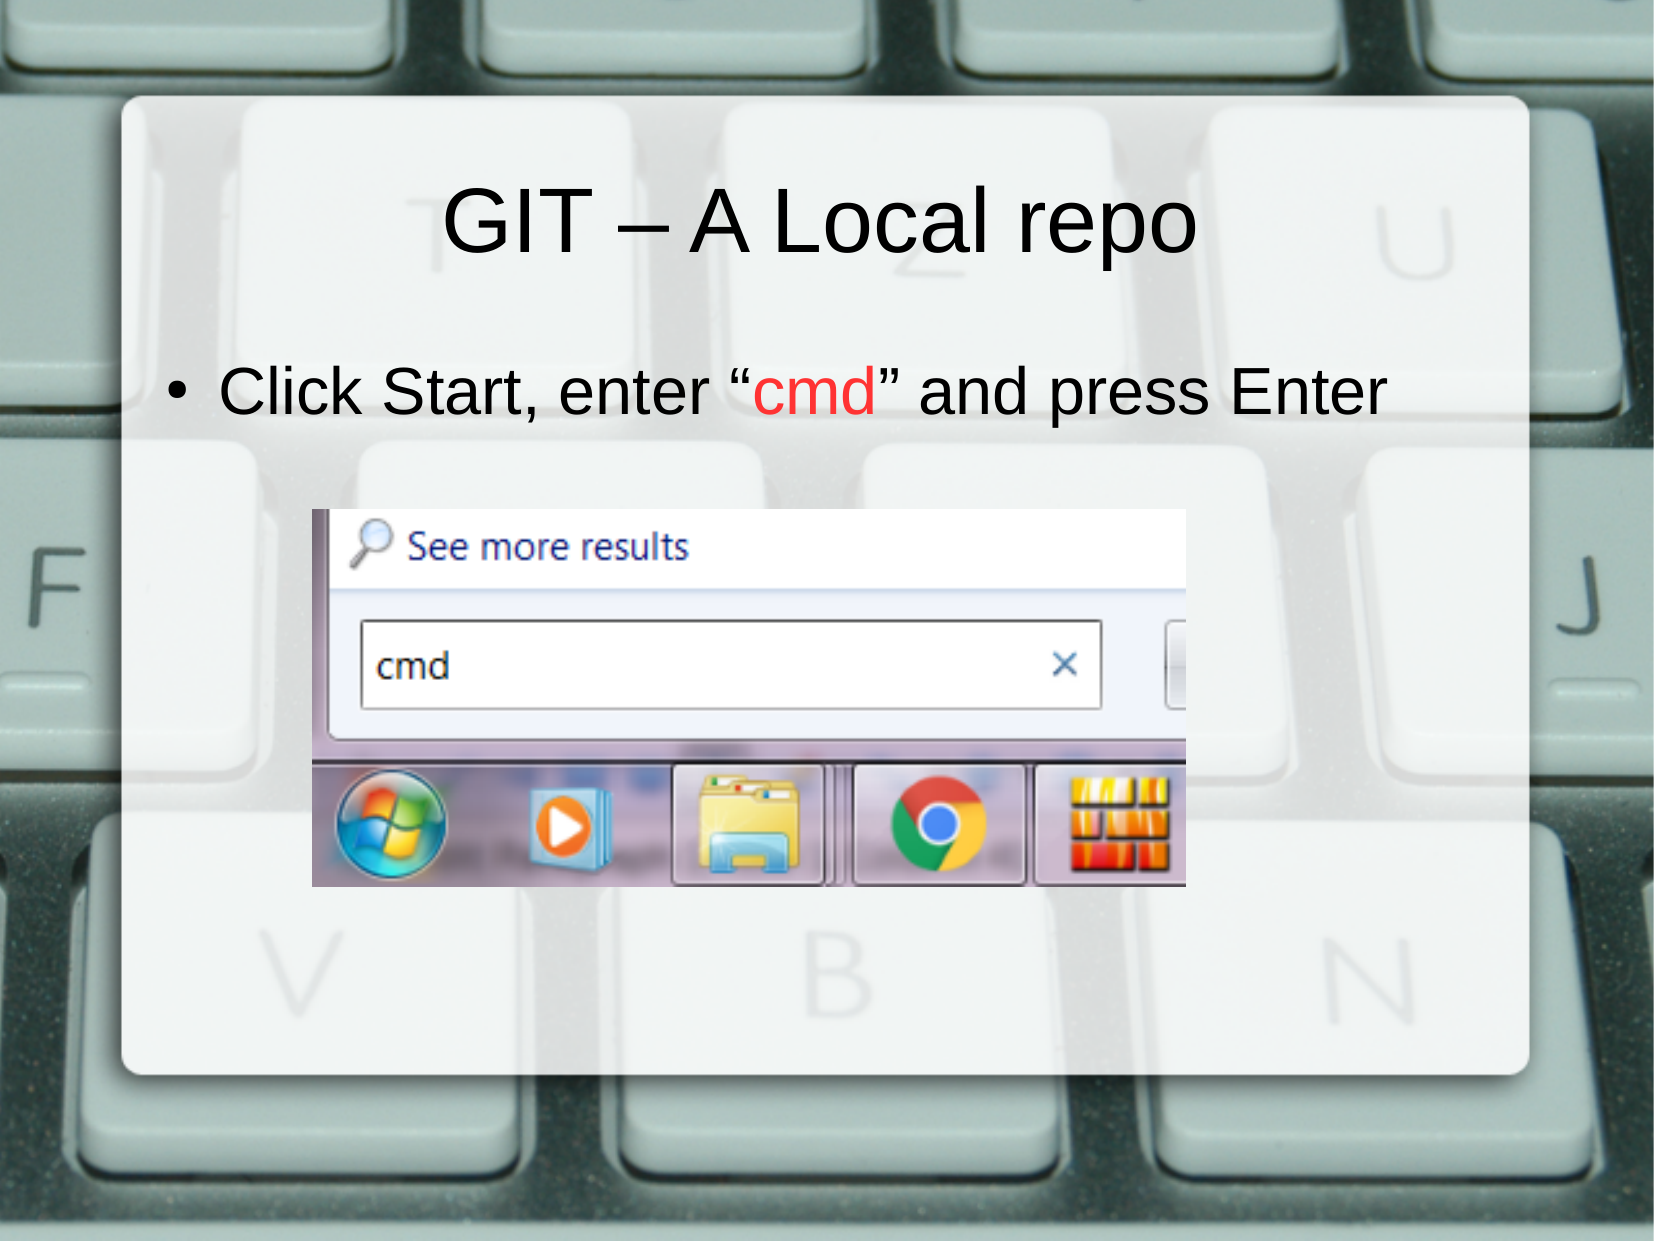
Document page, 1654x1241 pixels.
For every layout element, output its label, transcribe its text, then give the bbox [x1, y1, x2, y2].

list Click Start, enter “cmd” and press Enter [147, 354, 1506, 1063]
title GIT – A Local repo [135, 117, 1506, 325]
picture [0, 0, 1654, 1241]
